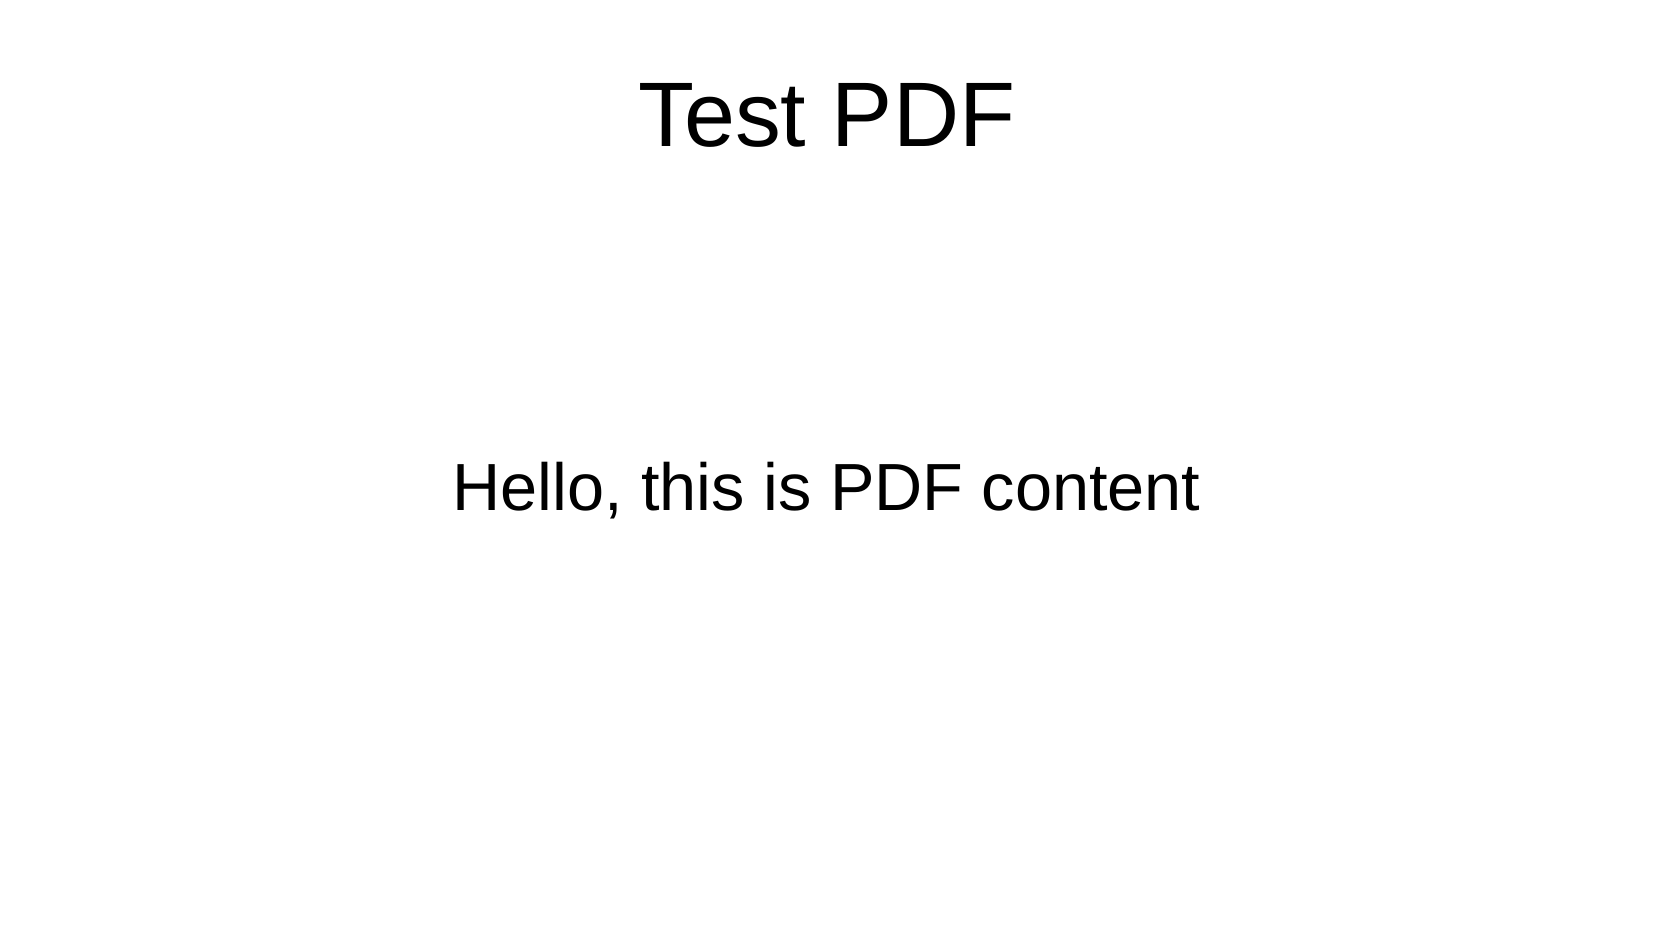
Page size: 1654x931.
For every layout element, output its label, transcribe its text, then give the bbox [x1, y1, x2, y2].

subtitle Hello, this is PDF content [82, 217, 1571, 758]
title Test PDF [82, 37, 1571, 193]
